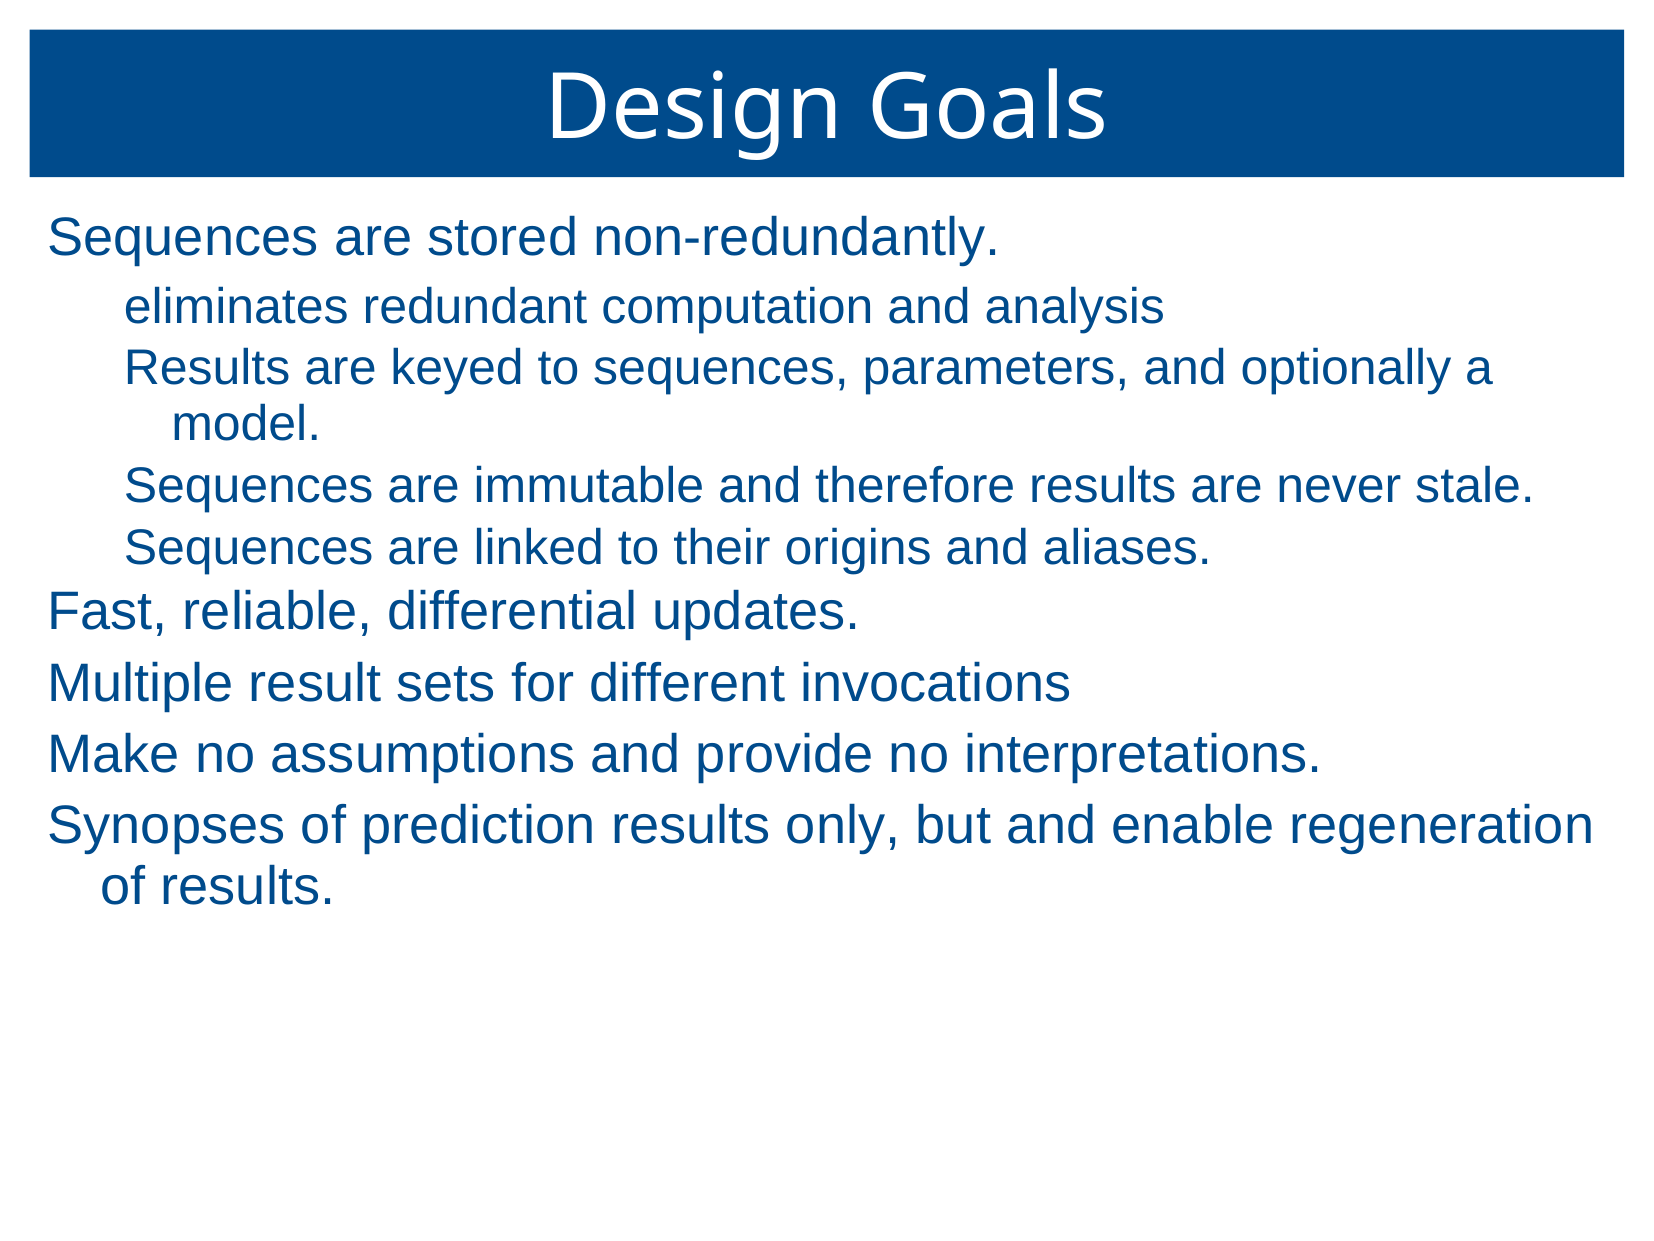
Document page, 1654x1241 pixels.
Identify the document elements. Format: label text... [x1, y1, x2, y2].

list Sequences are stored non-redundantly. eliminates redundant computation and analysis Results are keyed to sequences, parameters, and optionally a model. Sequences are immutable and therefore results are never stale. Sequences are linked to their origins and aliases. Fast, reliable, differential updates. Multiple result sets for different invocations Make no assumptions and provide no interpretations. Synopses of prediction results only, but and enable regeneration of results. [29, 206, 1625, 1152]
title Design Goals [29, 29, 1625, 178]
